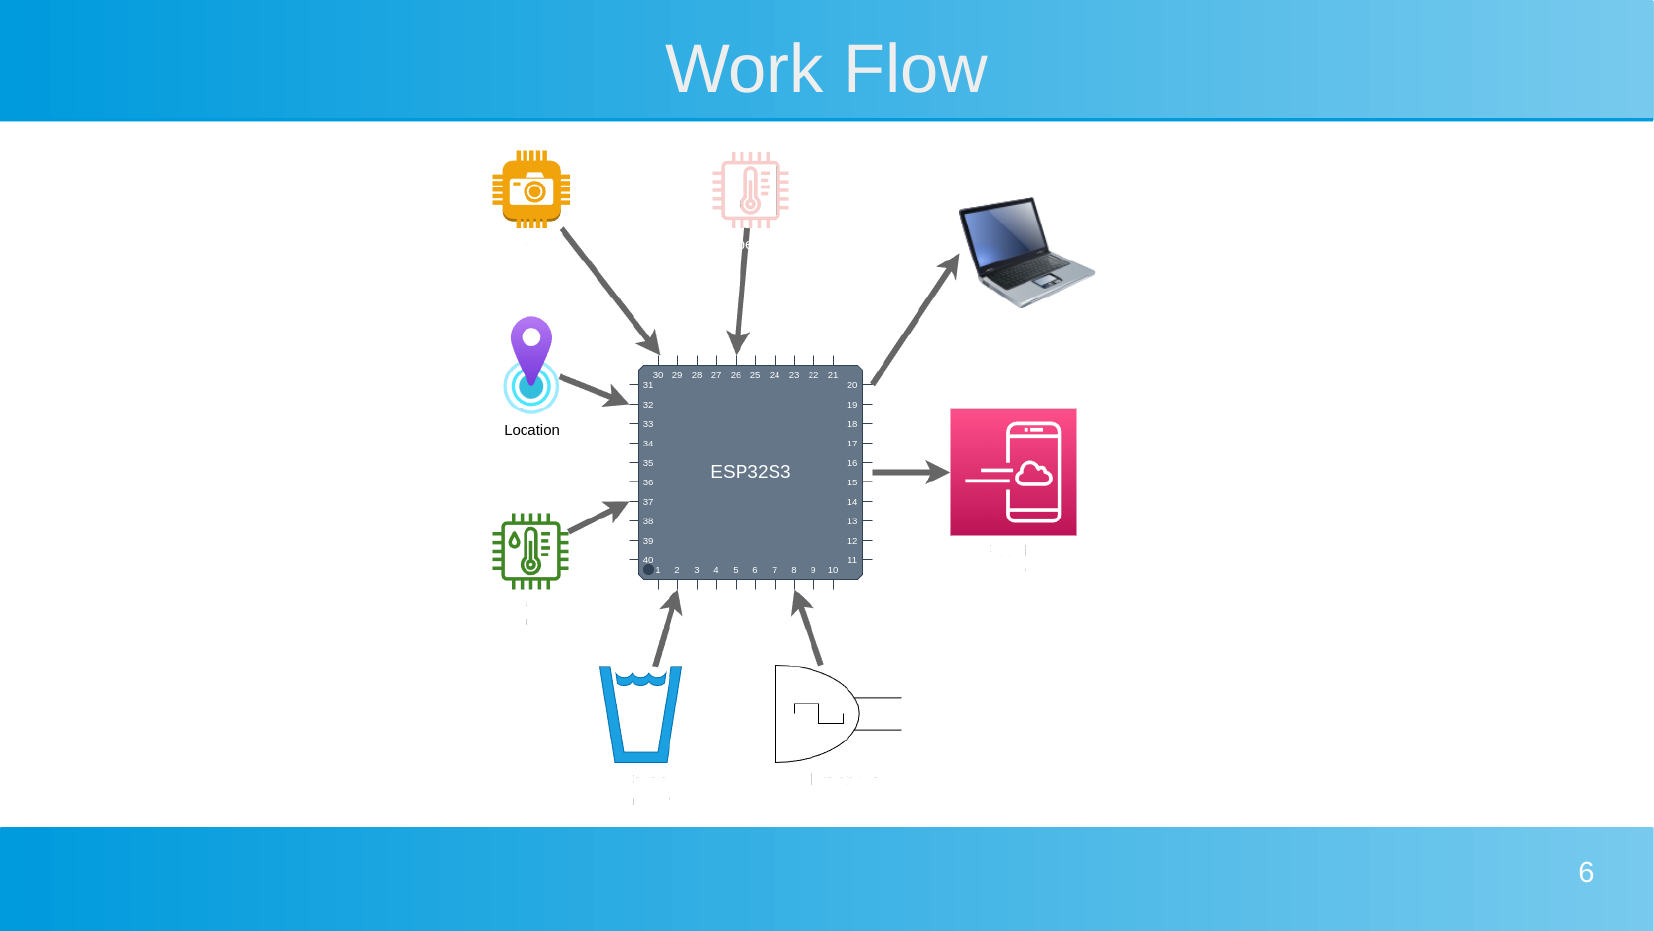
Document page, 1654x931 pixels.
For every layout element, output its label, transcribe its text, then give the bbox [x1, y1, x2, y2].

title Work Flow [59, 29, 1595, 108]
picture [491, 150, 1097, 814]
